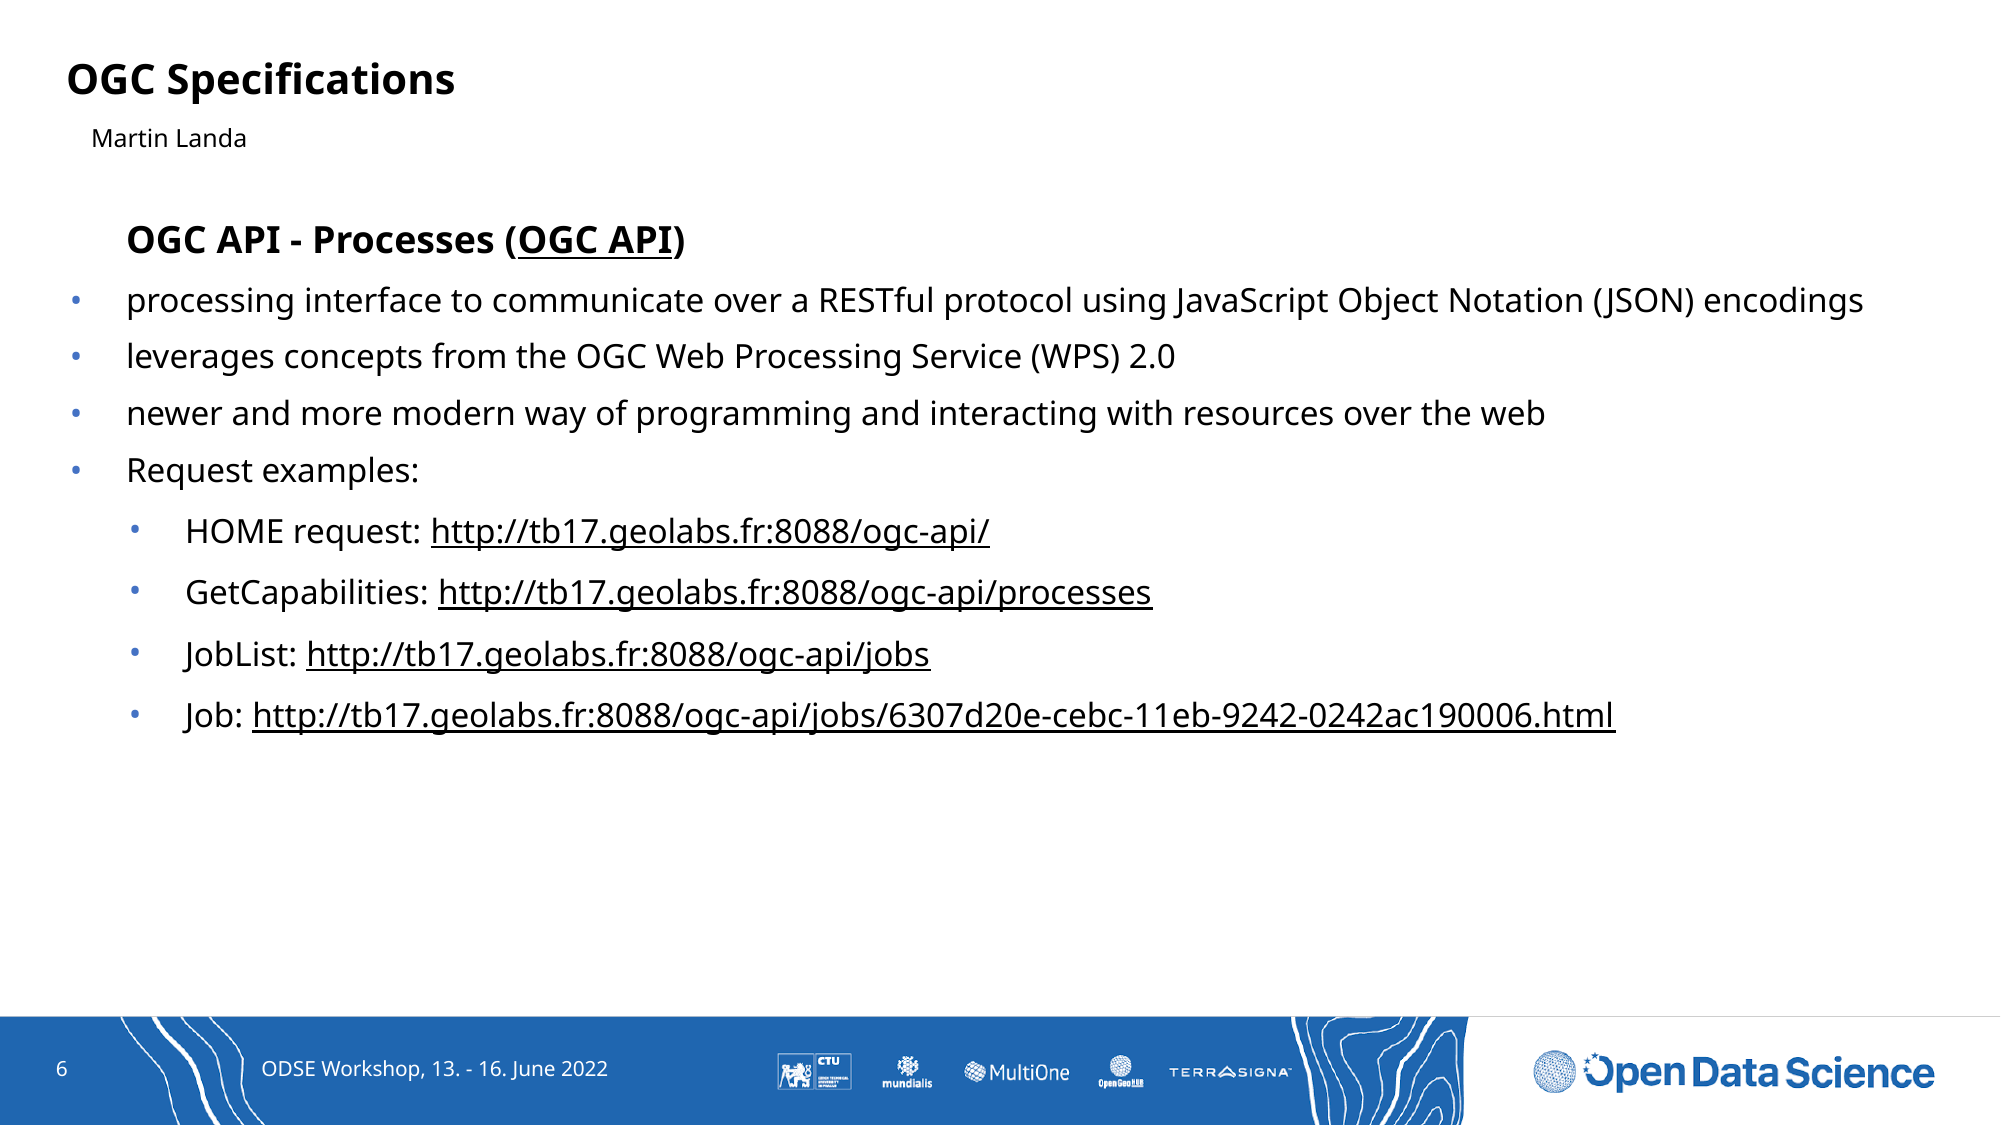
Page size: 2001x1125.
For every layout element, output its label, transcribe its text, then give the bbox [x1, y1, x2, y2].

list OGC API - Processes (OGC API) processing interface to communicate over a RESTful protocol using JavaScript Object Notation (JSON) encodings leverages concepts from the OGC Web Processing Service (WPS) 2.0 newer and more modern way of programming and interacting with resources over the web Request examples: HOME request: http://tb17.geolabs.fr:8088/ogc-api/ GetCapabilities: http://tb17.geolabs.fr:8088/ogc-api/processes JobList: http://tb17.geolabs.fr:8088/ogc-api/jobs Job: http://tb17.geolabs.fr:8088/ogc-api/jobs/6307d20e-cebc-11eb-9242-0242ac190006.html [51, 209, 1933, 993]
footer ODSE Workshop, 13. - 16. June 2022 [246, 1047, 777, 1108]
subtitle Martin Landa [51, 118, 1345, 166]
title OGC Specifications [51, 50, 1345, 112]
picture [0, 0, 2001, 1125]
slide_number <number> [40, 1047, 174, 1108]
